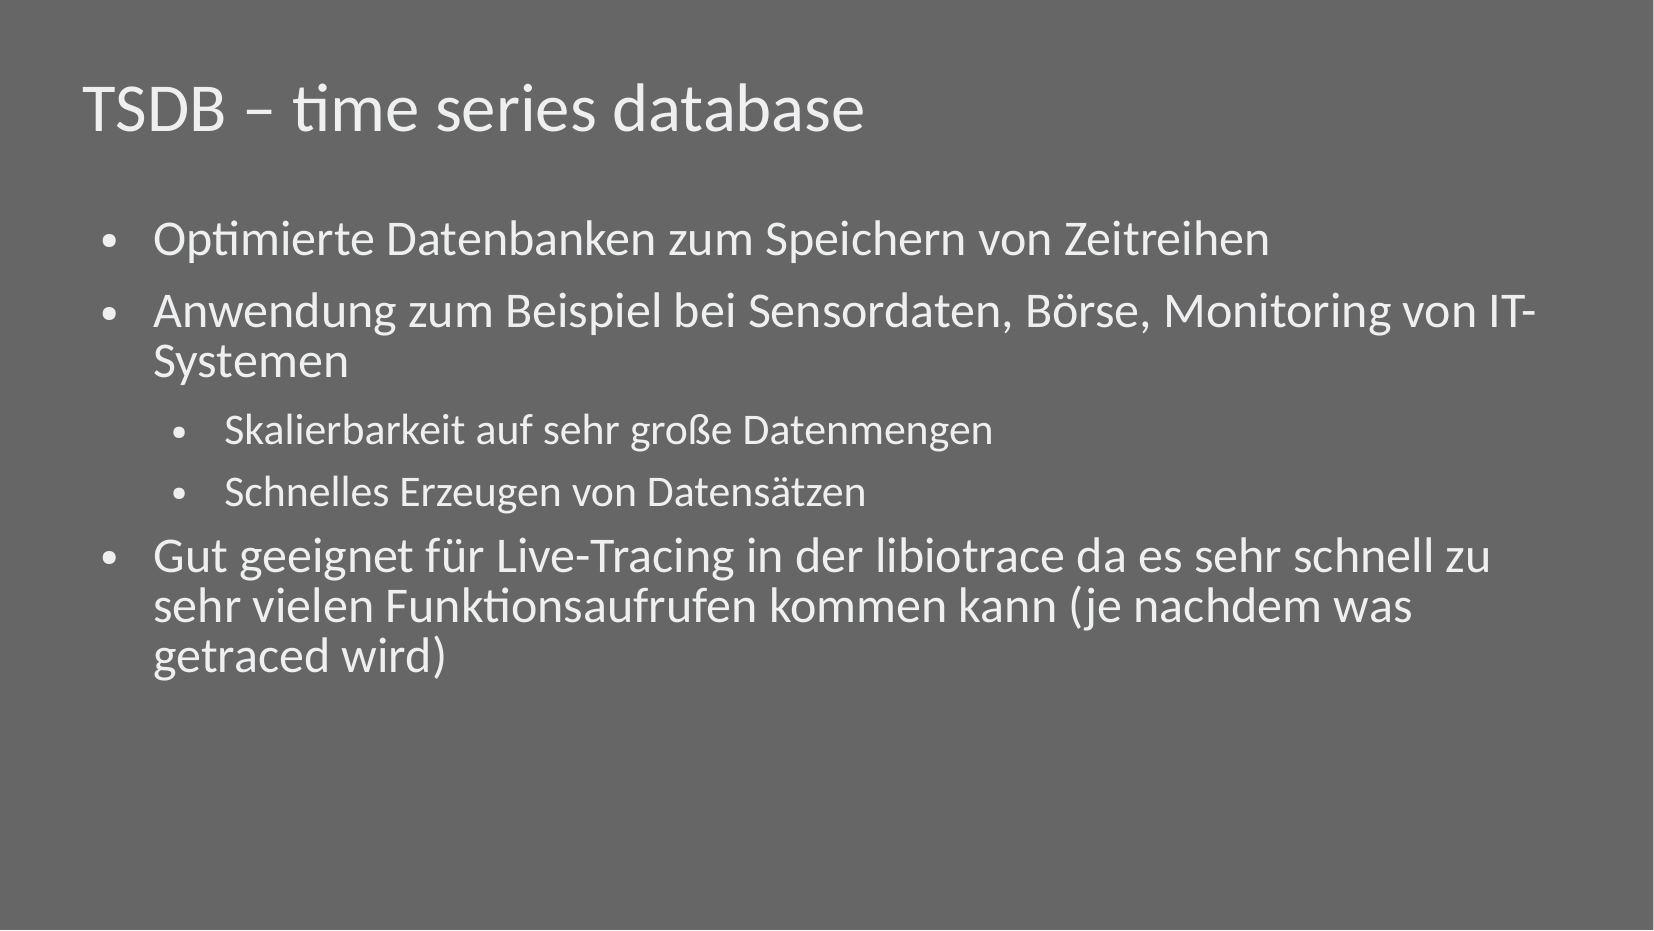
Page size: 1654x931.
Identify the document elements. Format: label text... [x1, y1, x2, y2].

title TSDB – time series database [82, 37, 1571, 193]
list Optimierte Datenbanken zum Speichern von Zeitreihen Anwendung zum Beispiel bei Sensordaten, Börse, Monitoring von IT-Systemen Skalierbarkeit auf sehr große Datenmengen Schnelles Erzeugen von Datensätzen Gut geeignet für Live-Tracing in der libiotrace da es sehr schnell zu sehr vielen Funktionsaufrufen kommen kann (je nachdem was getraced wird) [82, 217, 1571, 758]
